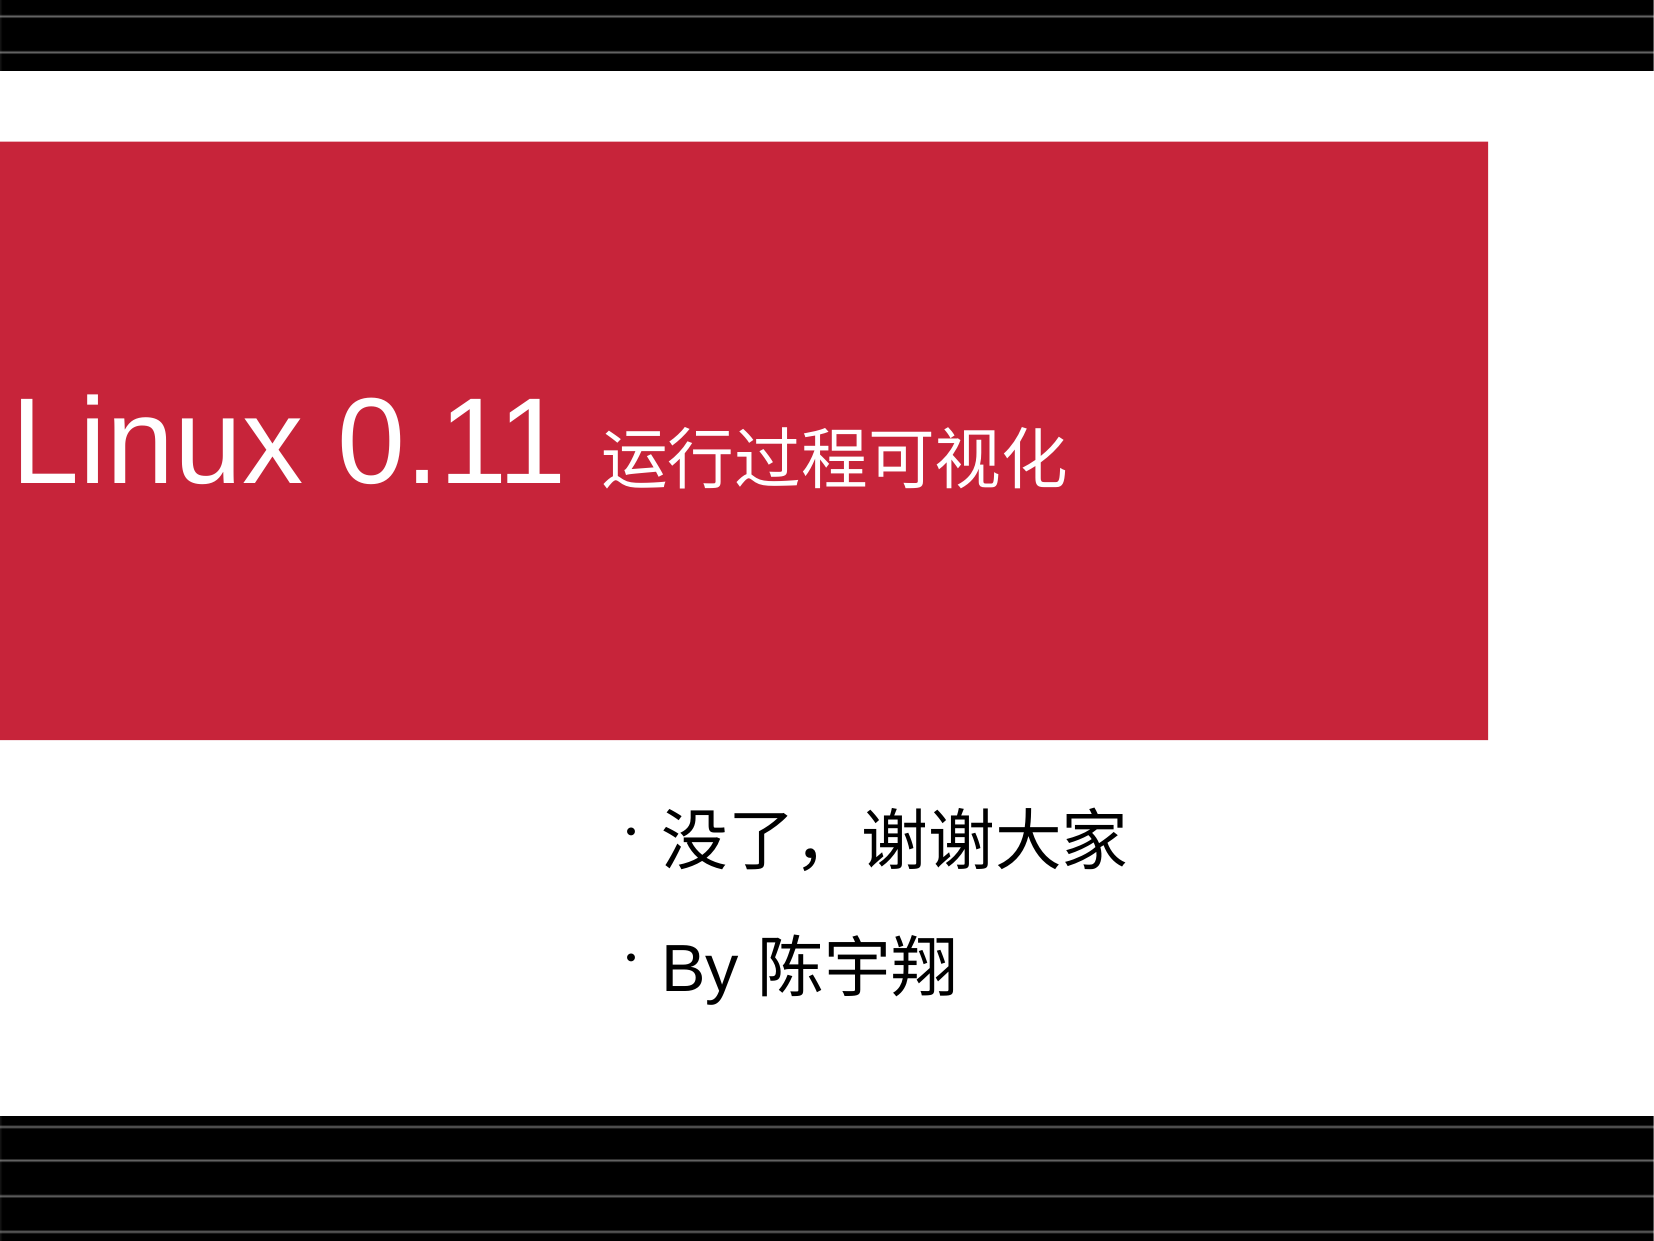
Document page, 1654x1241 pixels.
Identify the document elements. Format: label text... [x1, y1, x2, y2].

title Linux 0.11 运行过程可视化 [0, 141, 1489, 741]
picture [0, 1116, 1654, 1241]
picture [0, 0, 1654, 71]
list 没了，谢谢大家 By 陈宇翔 [625, 787, 1489, 1071]
